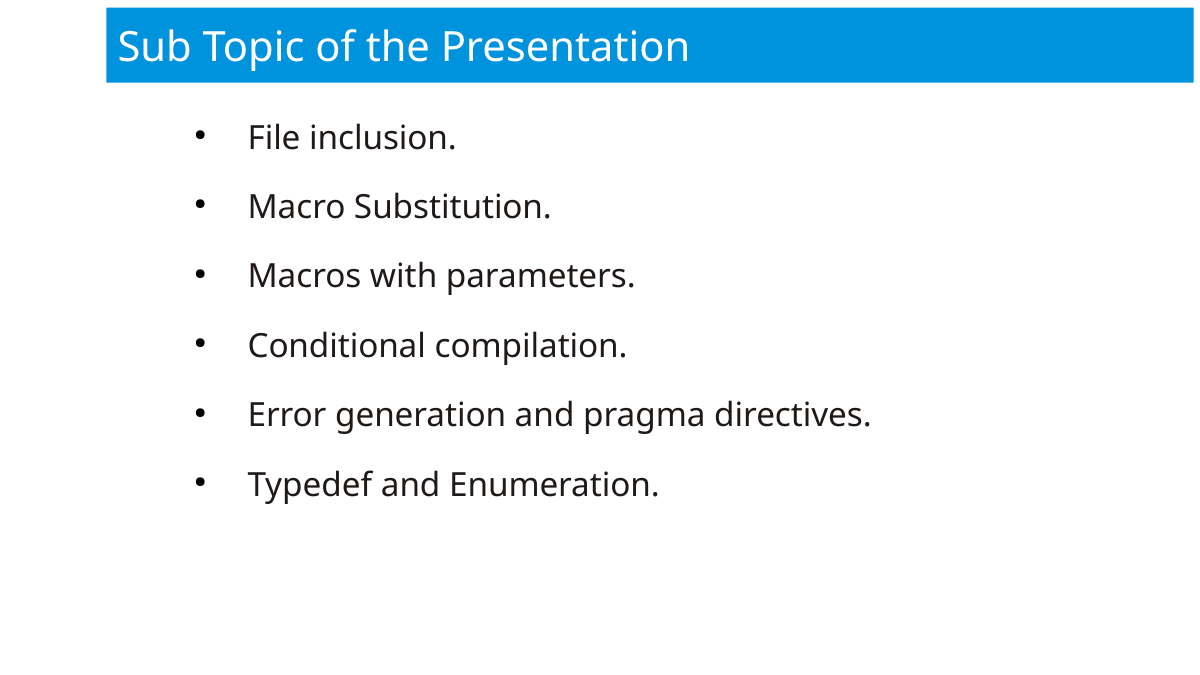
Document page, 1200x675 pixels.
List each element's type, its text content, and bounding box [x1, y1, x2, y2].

title Sub Topic of the Presentation [106, 7, 1194, 83]
list File inclusion. Macro Substitution. Macros with parameters. Conditional compilation. Error generation and pragma directives. Typedef and Enumeration. [165, 70, 1186, 675]
